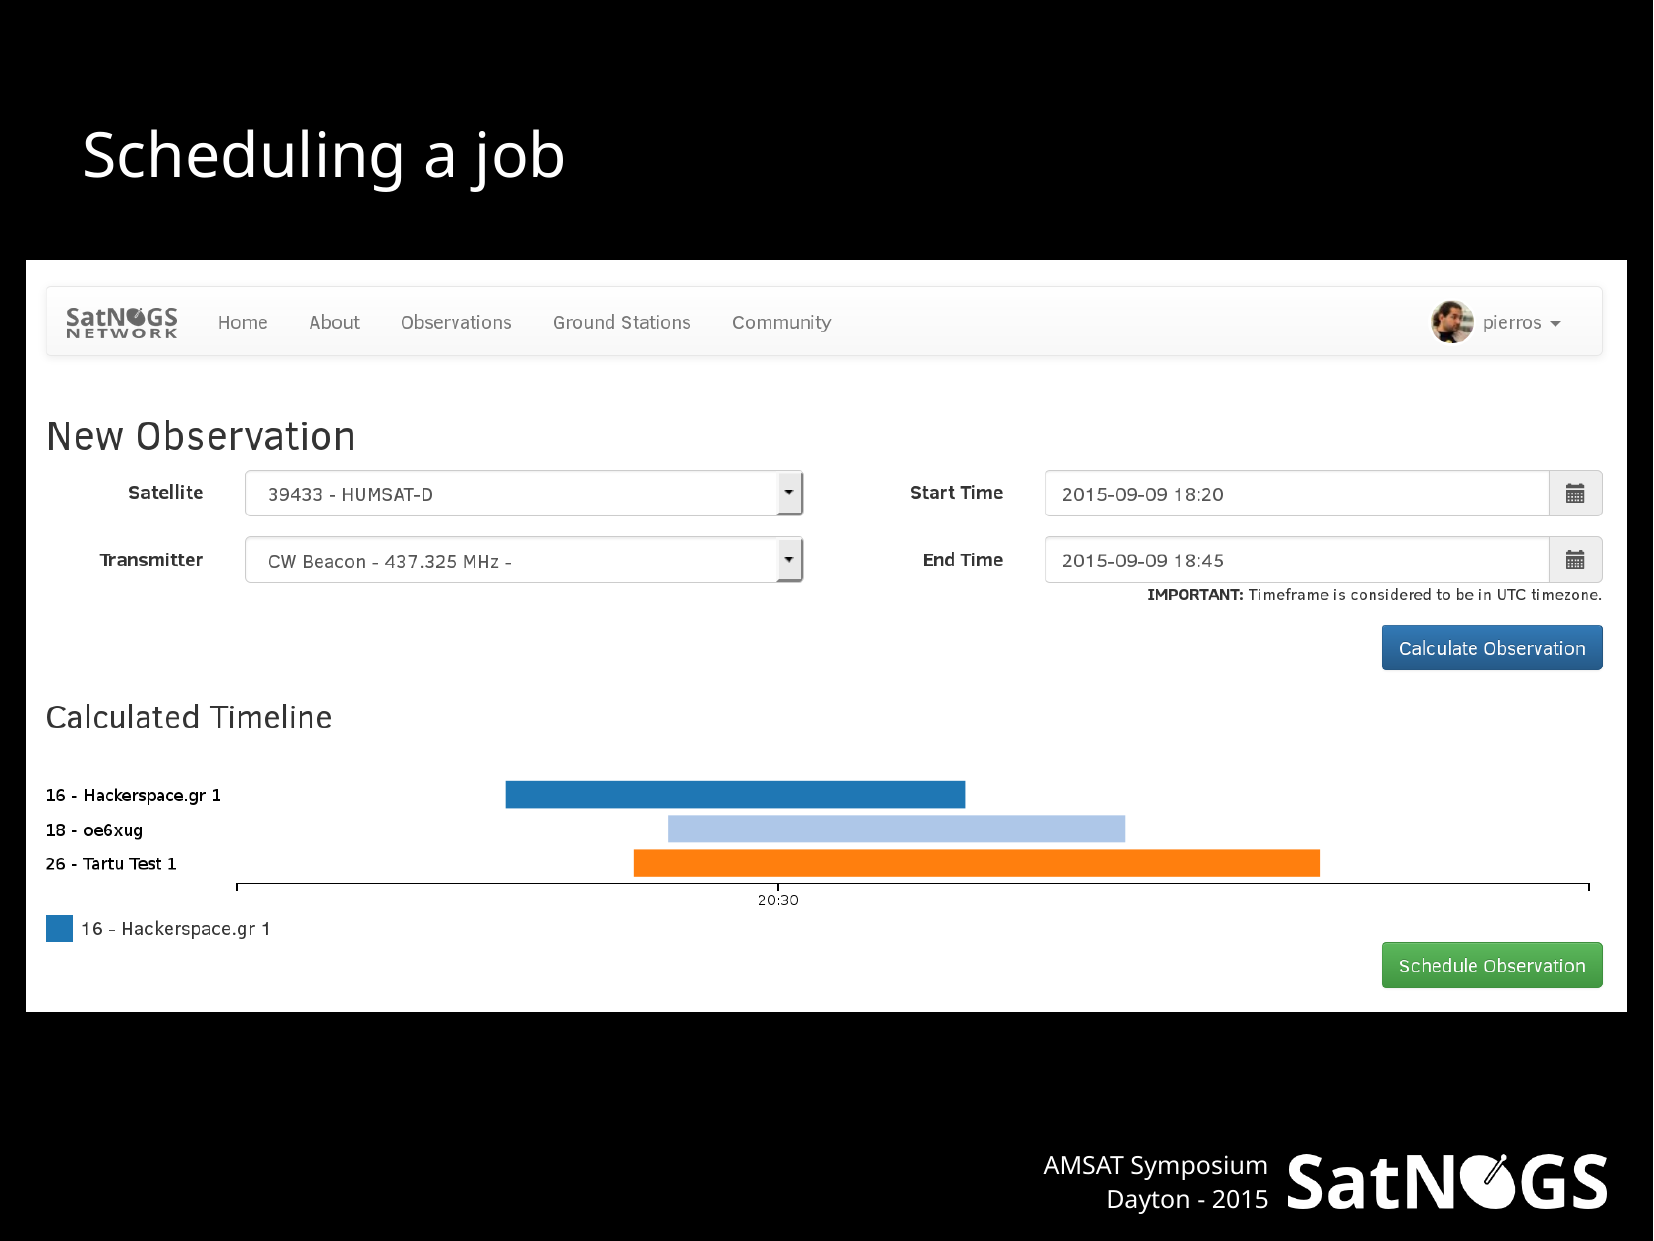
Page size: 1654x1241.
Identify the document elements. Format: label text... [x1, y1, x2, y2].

picture [1288, 1154, 1607, 1209]
title Scheduling a job [82, 49, 1571, 257]
picture [26, 260, 1627, 1012]
